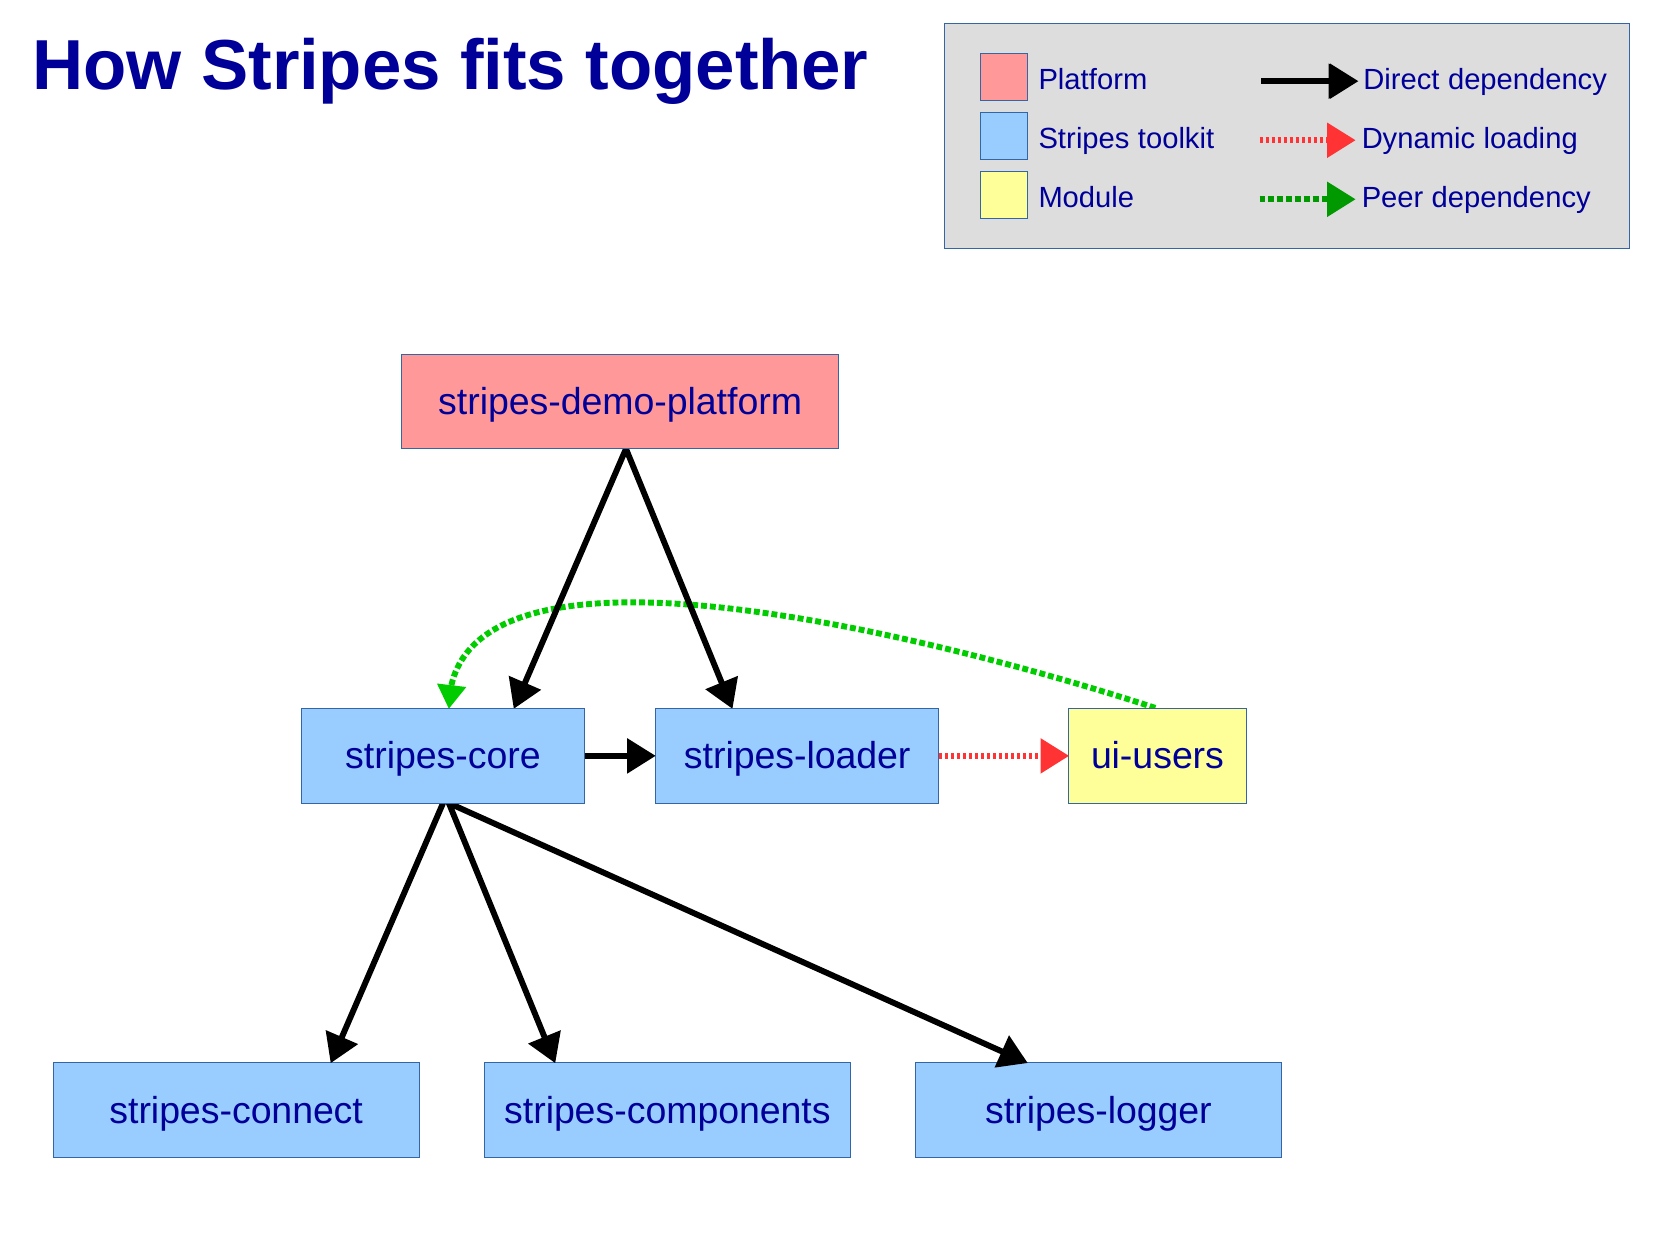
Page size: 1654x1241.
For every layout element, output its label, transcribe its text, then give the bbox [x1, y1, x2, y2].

text_box stripes-logger [915, 1062, 1282, 1158]
text_box stripes-components [484, 1062, 851, 1158]
text_box Dynamic loading [1347, 114, 1593, 163]
text_box Direct dependency [1348, 55, 1622, 103]
text_box stripes-core [301, 708, 585, 804]
text_box Peer dependency [1347, 173, 1606, 222]
text_box stripes-connect [53, 1062, 420, 1158]
text_box How Stripes fits together [17, 17, 886, 112]
text_box ui-users [1068, 708, 1247, 804]
text_box Stripes toolkit [1023, 114, 1229, 163]
text_box stripes-demo-platform [401, 354, 839, 449]
text_box [944, 23, 1630, 249]
text_box stripes-loader [655, 708, 939, 804]
text_box Platform [1023, 55, 1162, 103]
text_box Module [1023, 173, 1149, 222]
